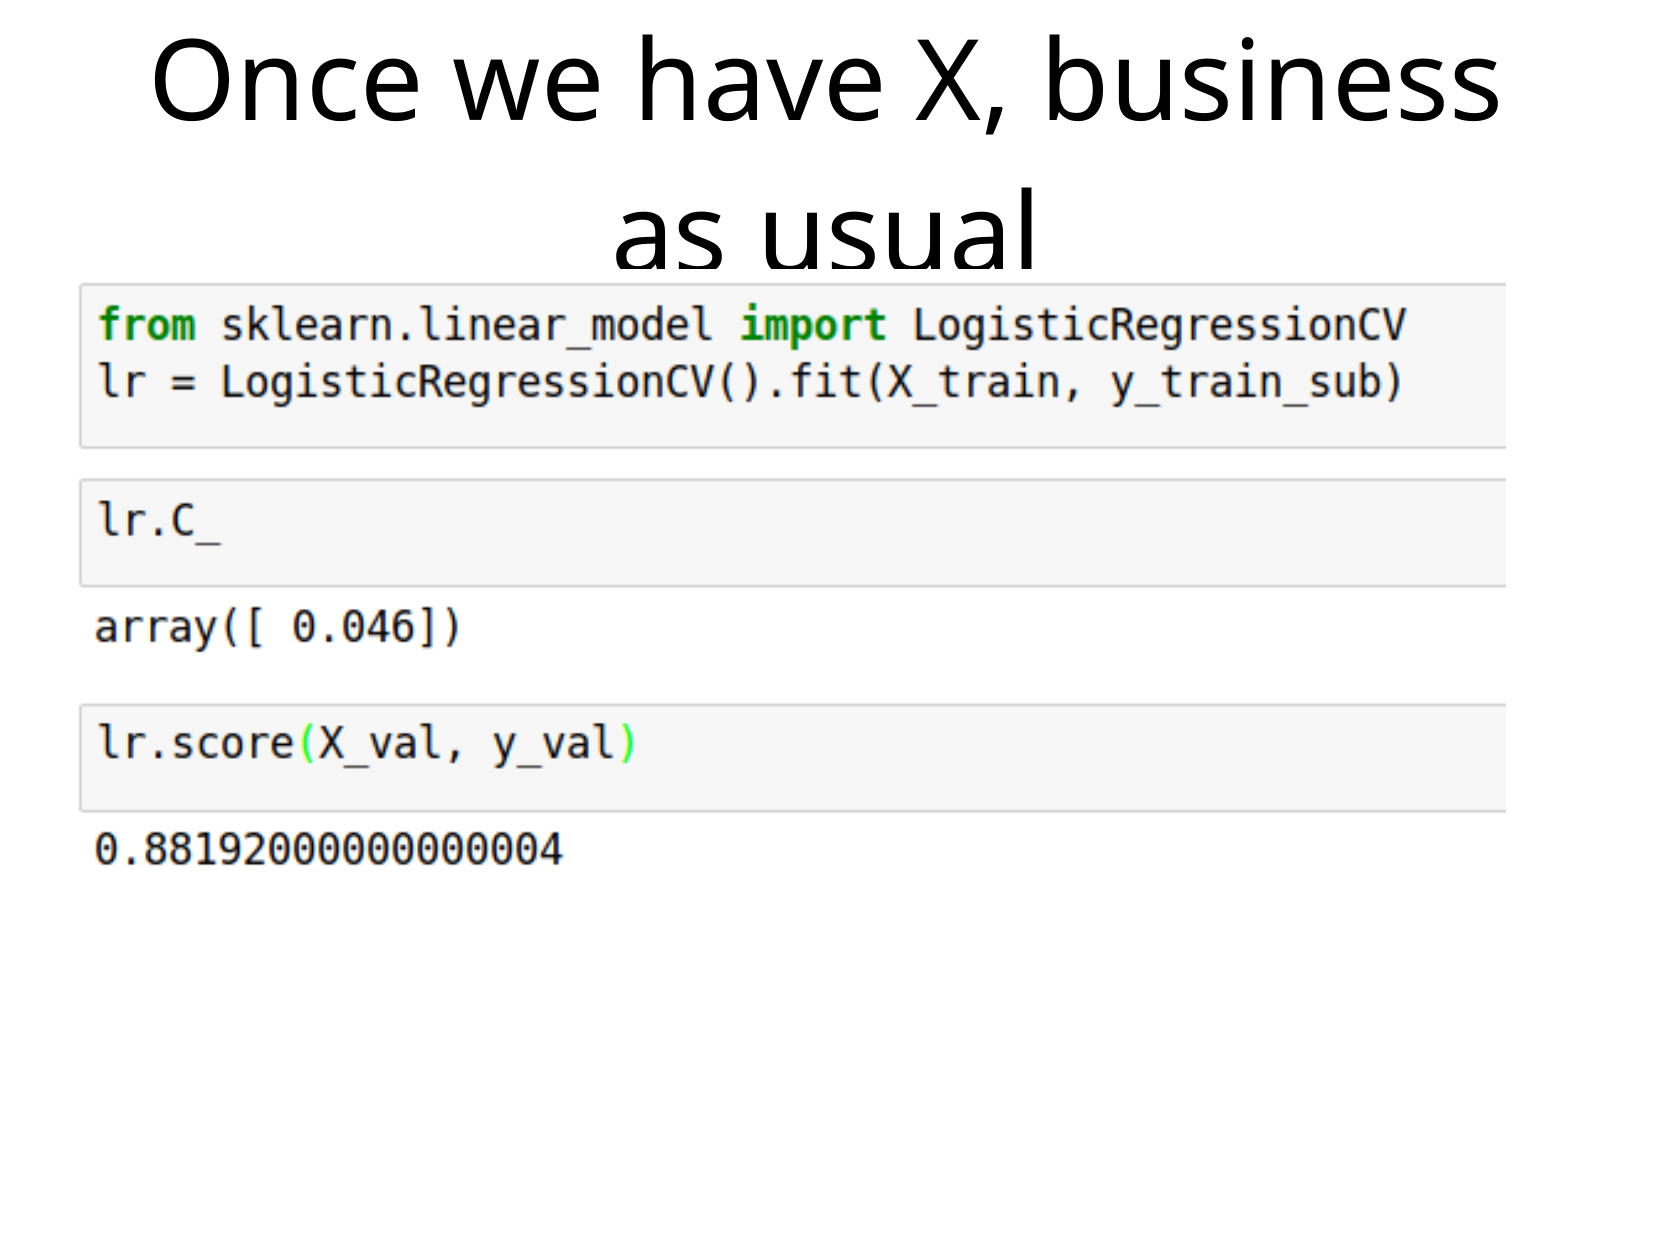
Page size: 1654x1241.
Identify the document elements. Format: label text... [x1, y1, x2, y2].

title Once we have X, business as usual [82, 49, 1571, 257]
picture [60, 269, 1506, 886]
